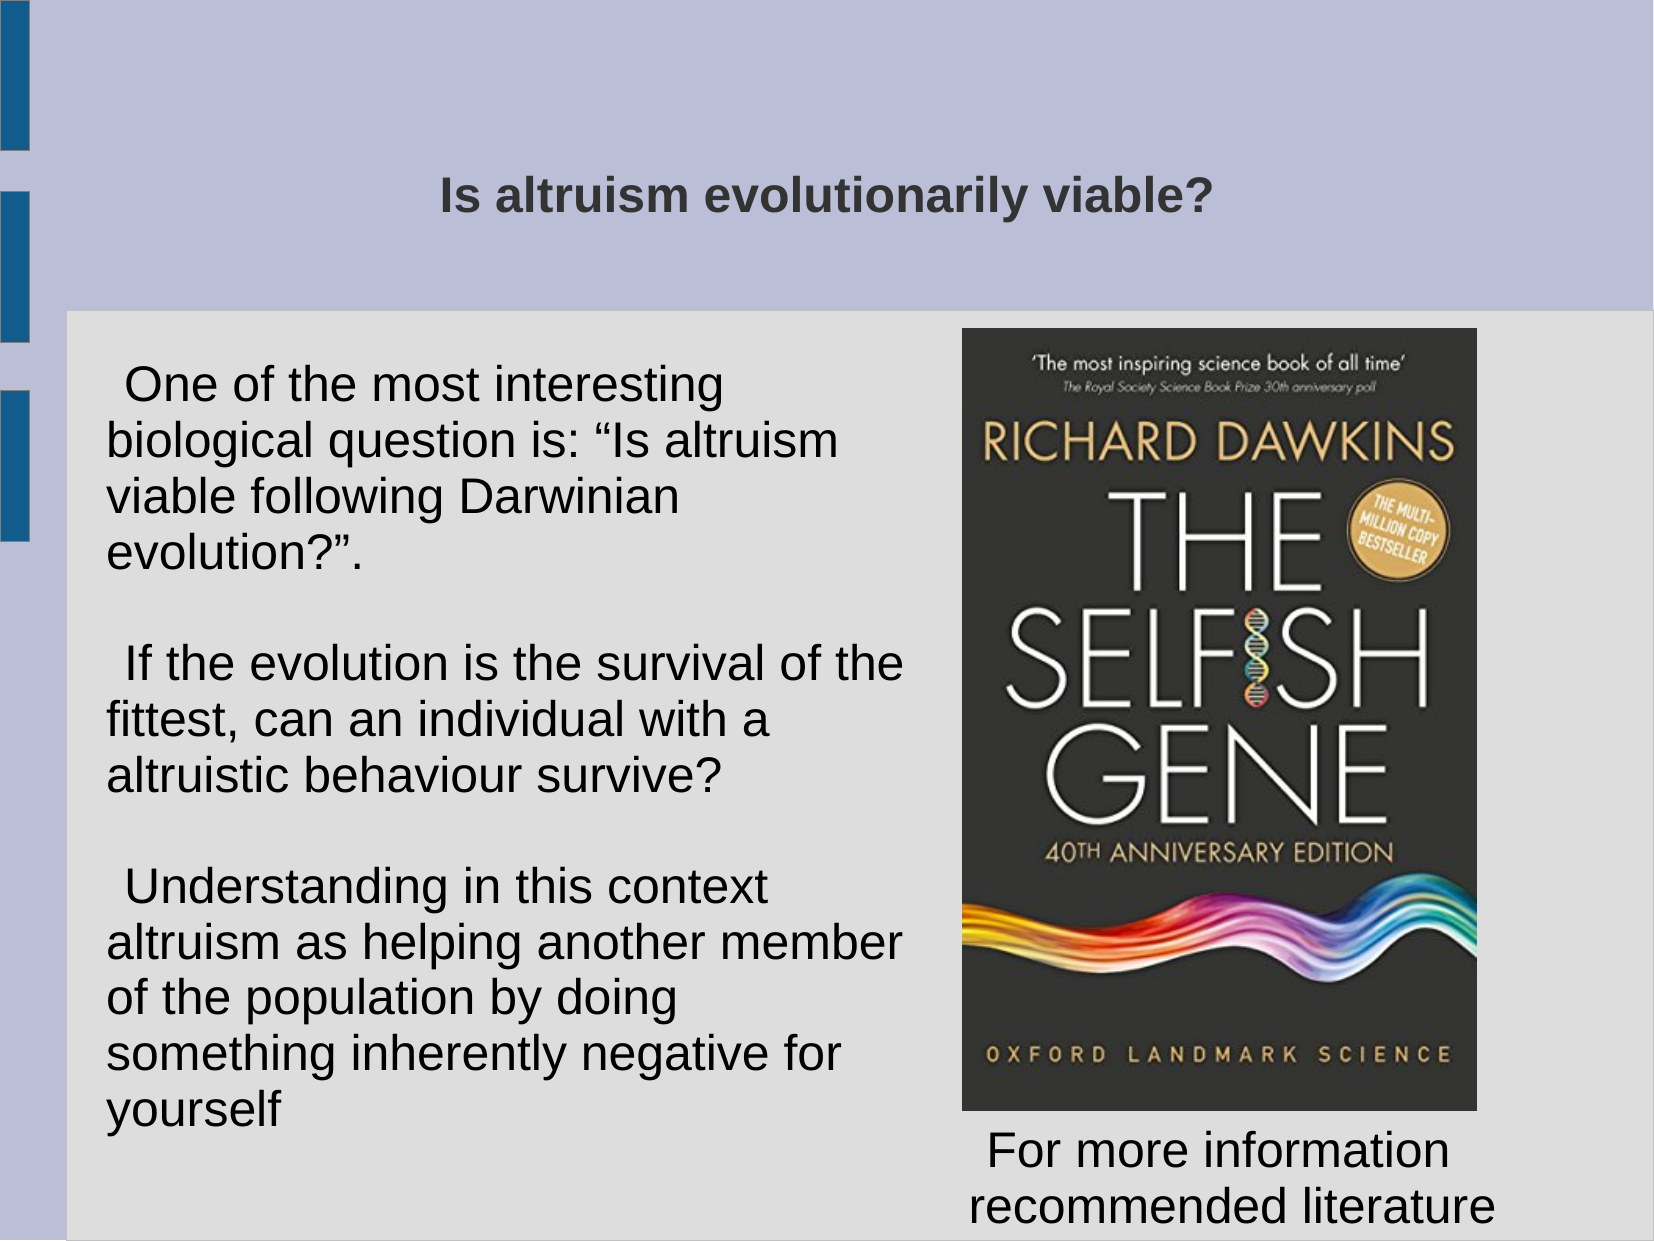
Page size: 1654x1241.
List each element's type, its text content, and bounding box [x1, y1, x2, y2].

text_box One of the most interesting biological question is: “Is altruism viable following Darwinian evolution?”. If the evolution is the survival of the fittest, can an individual with a altruistic behaviour survive? Understanding in this context altruism as helping another member of the population by doing something inherently negative for yourself [106, 356, 910, 1193]
picture [962, 328, 1477, 1111]
title Is altruism evolutionarily viable? [121, 91, 1534, 299]
text_box For more information recommended literature [968, 1122, 1512, 1234]
